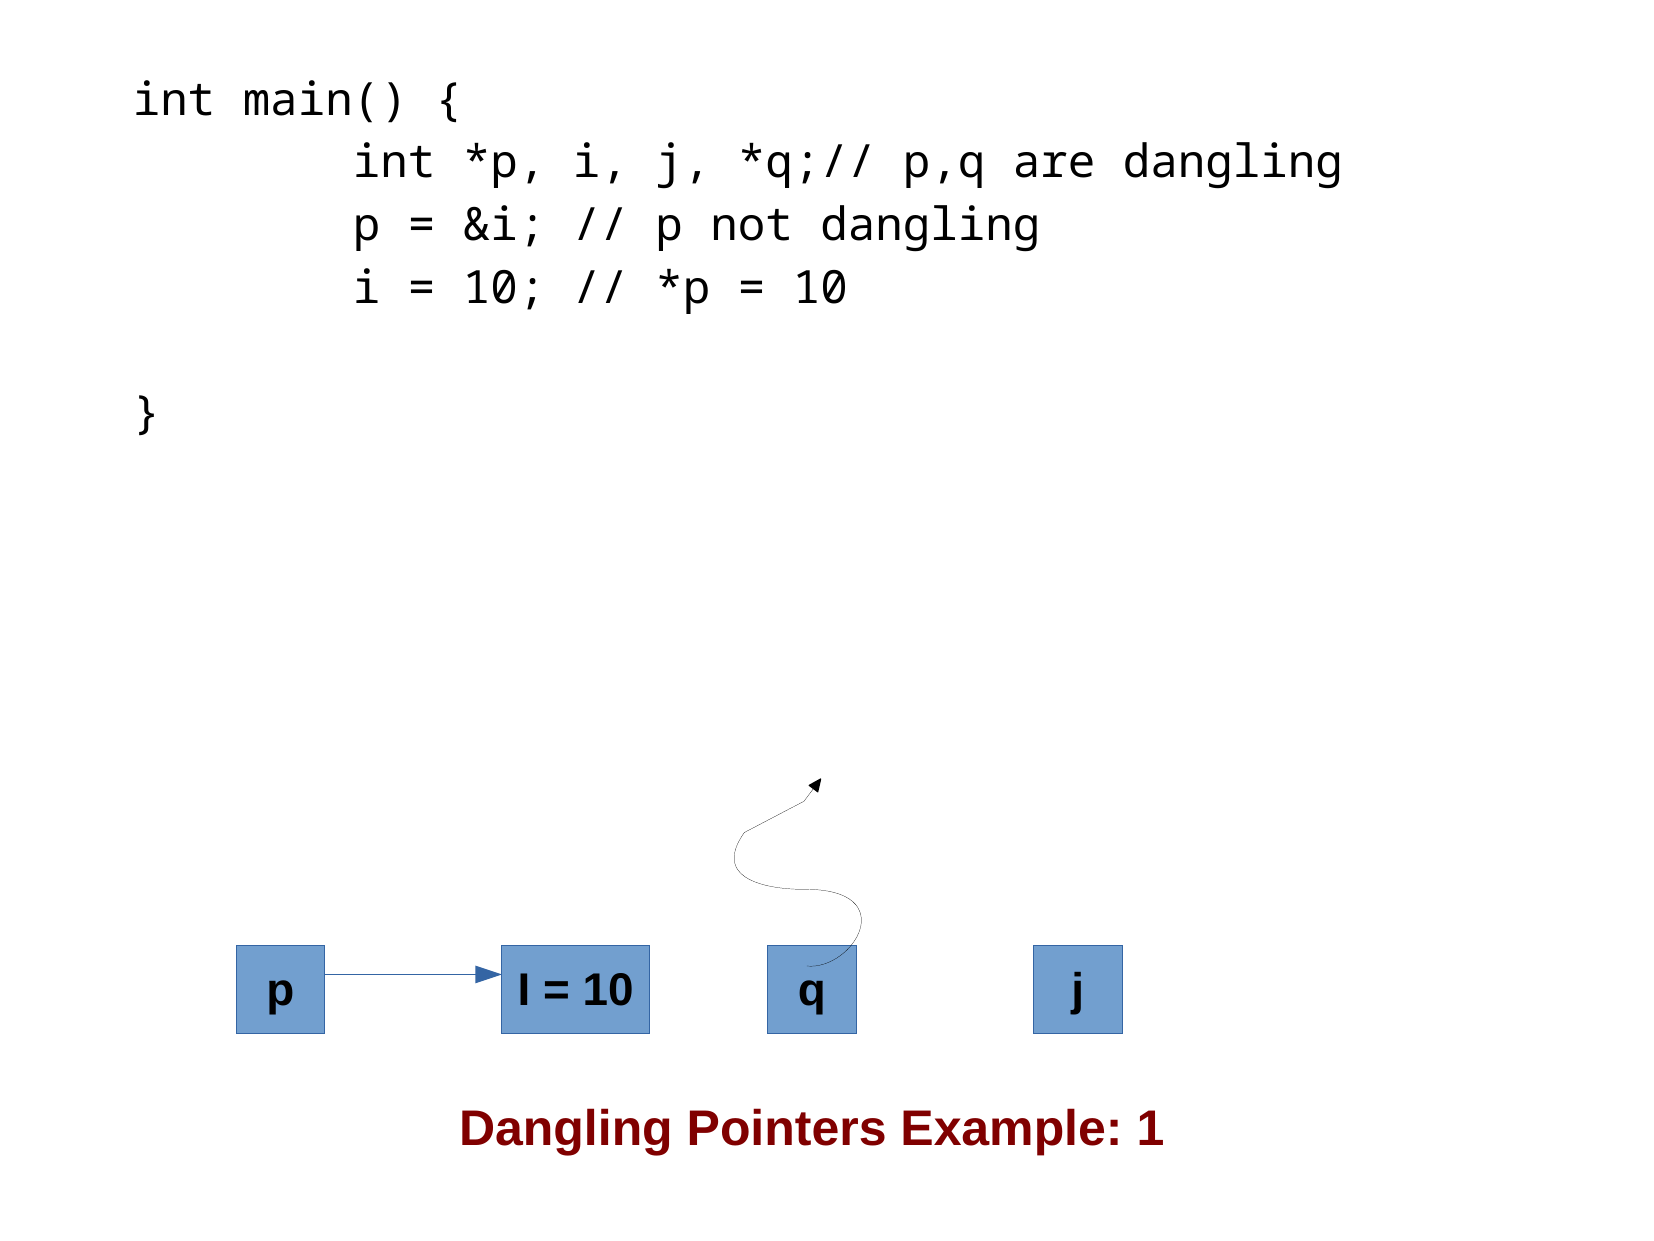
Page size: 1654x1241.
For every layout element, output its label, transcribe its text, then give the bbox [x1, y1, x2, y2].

text_box p [236, 945, 325, 1034]
text_box q [767, 945, 857, 1034]
text_box I = 10 [501, 945, 650, 1034]
text_box int main() { int *p, i, j, *q;// p,q are dangling p = &i; // p not dangling i = 10; // *p = 10 } [118, 59, 1526, 650]
text_box Dangling Pointers Example: 1 [147, 1092, 1477, 1164]
text_box j [1033, 945, 1123, 1034]
